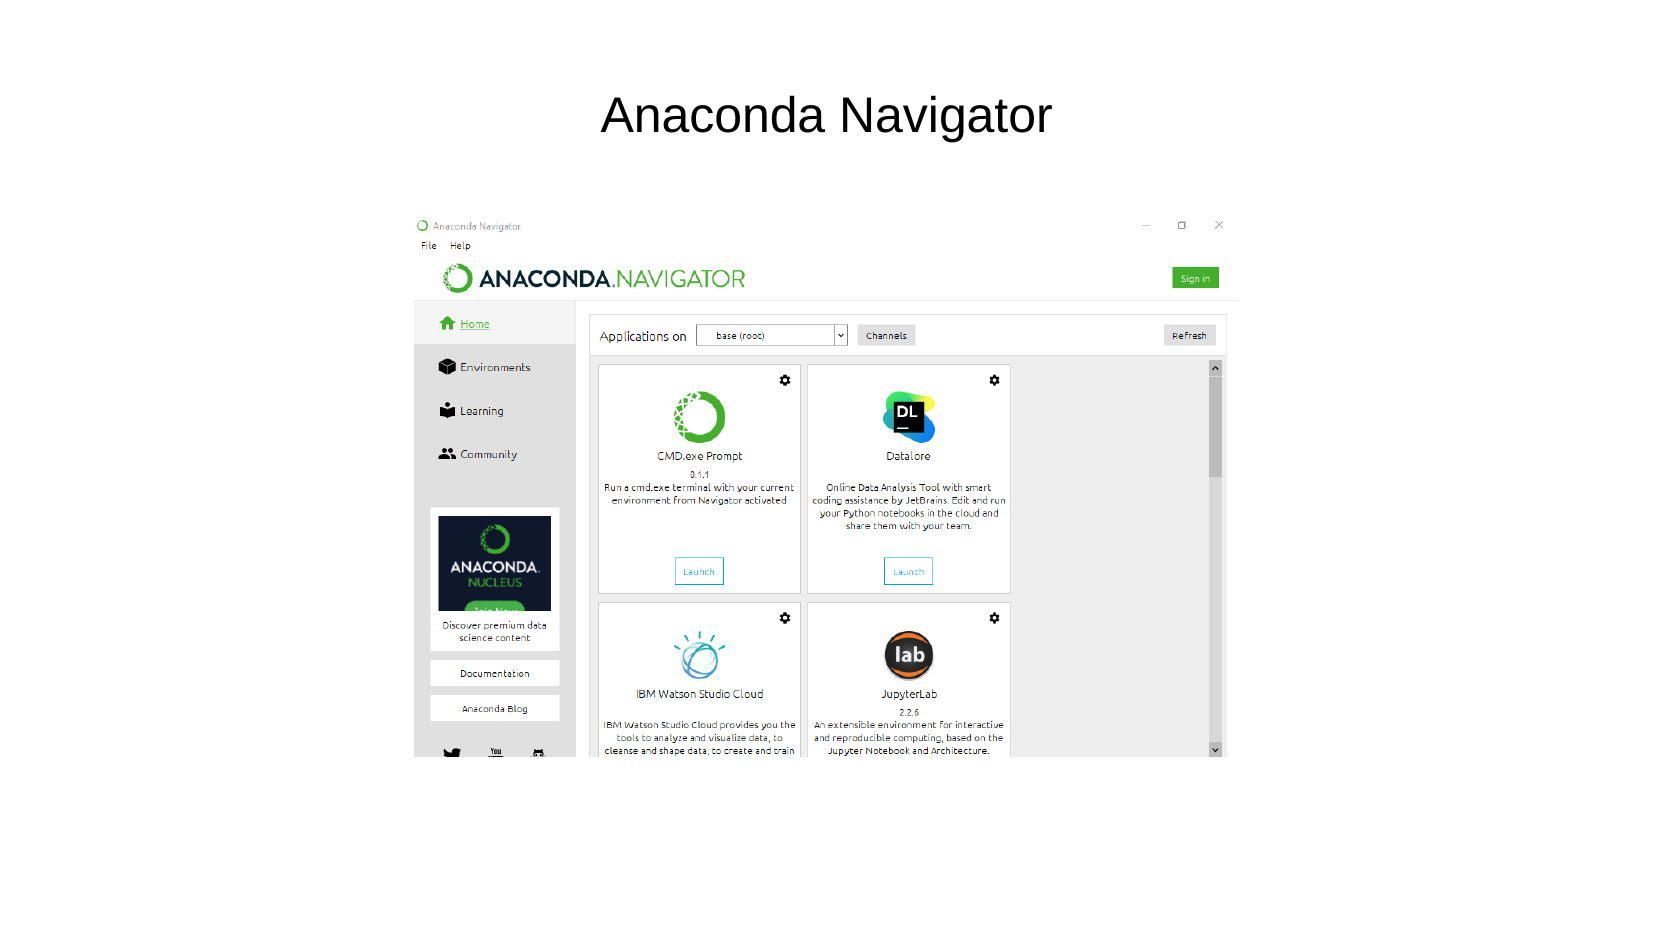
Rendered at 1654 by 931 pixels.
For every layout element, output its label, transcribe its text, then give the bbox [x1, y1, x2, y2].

title Anaconda Navigator [82, 37, 1571, 193]
picture [414, 217, 1239, 758]
